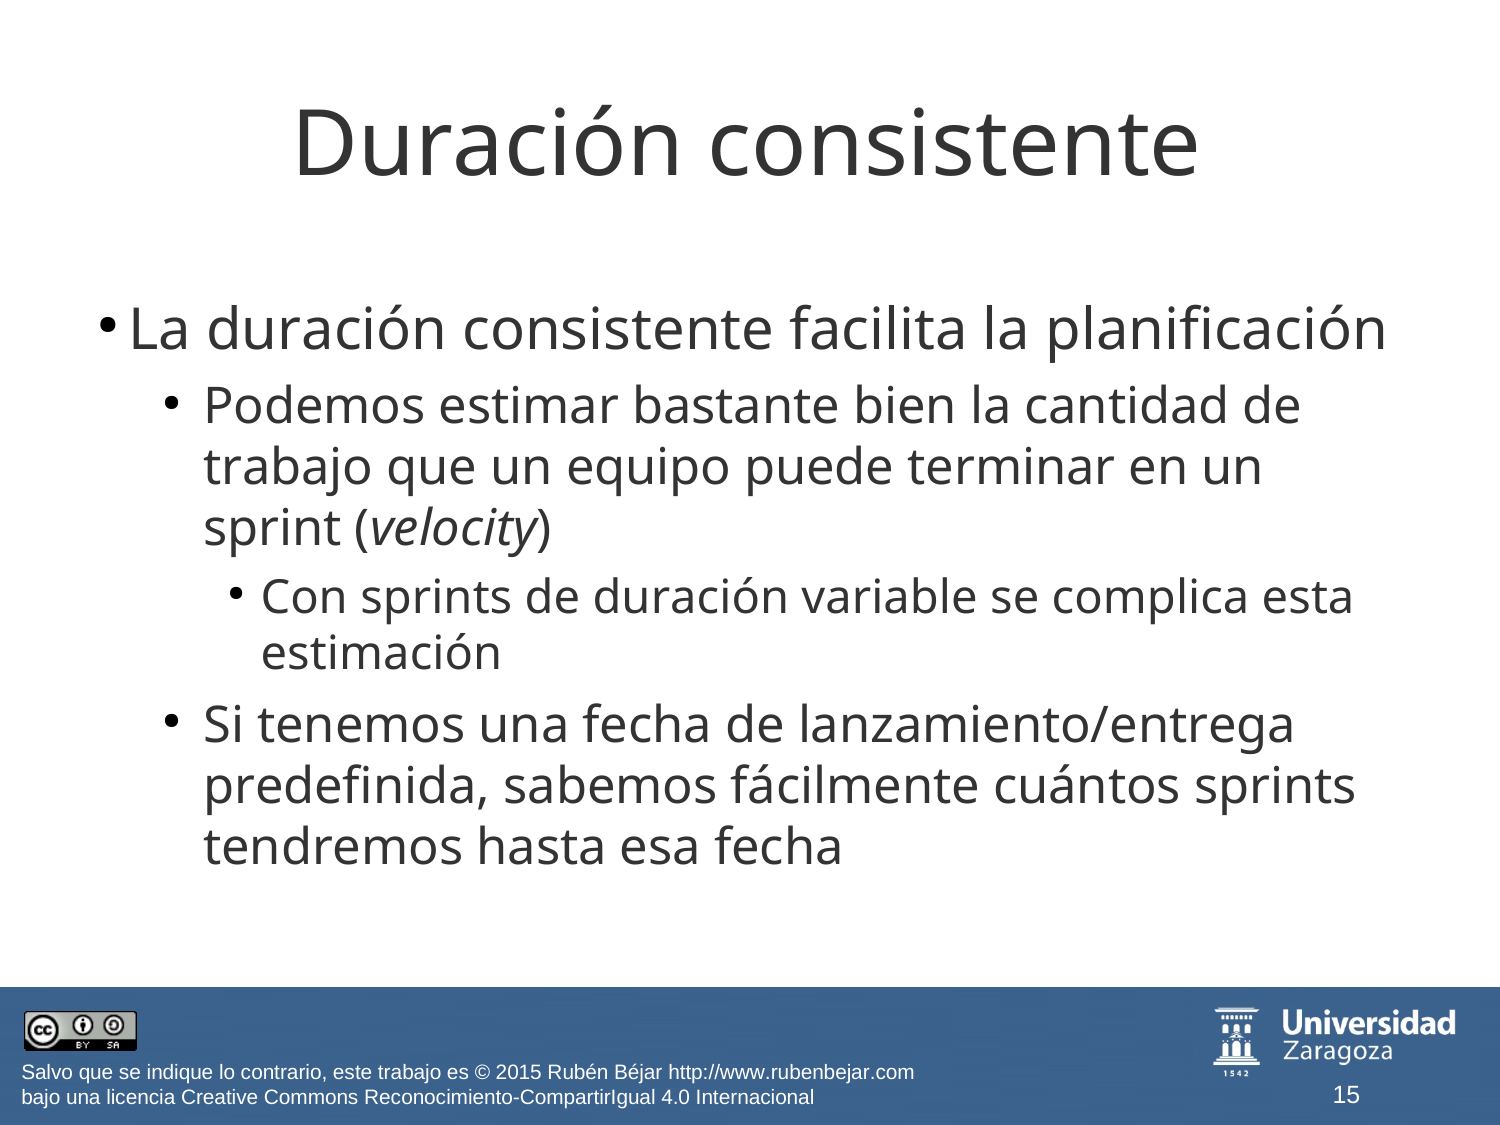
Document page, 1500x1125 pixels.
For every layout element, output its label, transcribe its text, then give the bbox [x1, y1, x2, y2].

list La duración consistente facilita la planificación Podemos estimar bastante bien la cantidad de trabajo que un equipo puede terminar en un sprint (velocity) Con sprints de duración variable se complica esta estimación Si tenemos una fecha de lanzamiento/entrega predefinida, sabemos fácilmente cuántos sprints tendremos hasta esa fecha [82, 283, 1418, 957]
title Duración consistente [74, 21, 1420, 257]
picture [0, 987, 1500, 1125]
